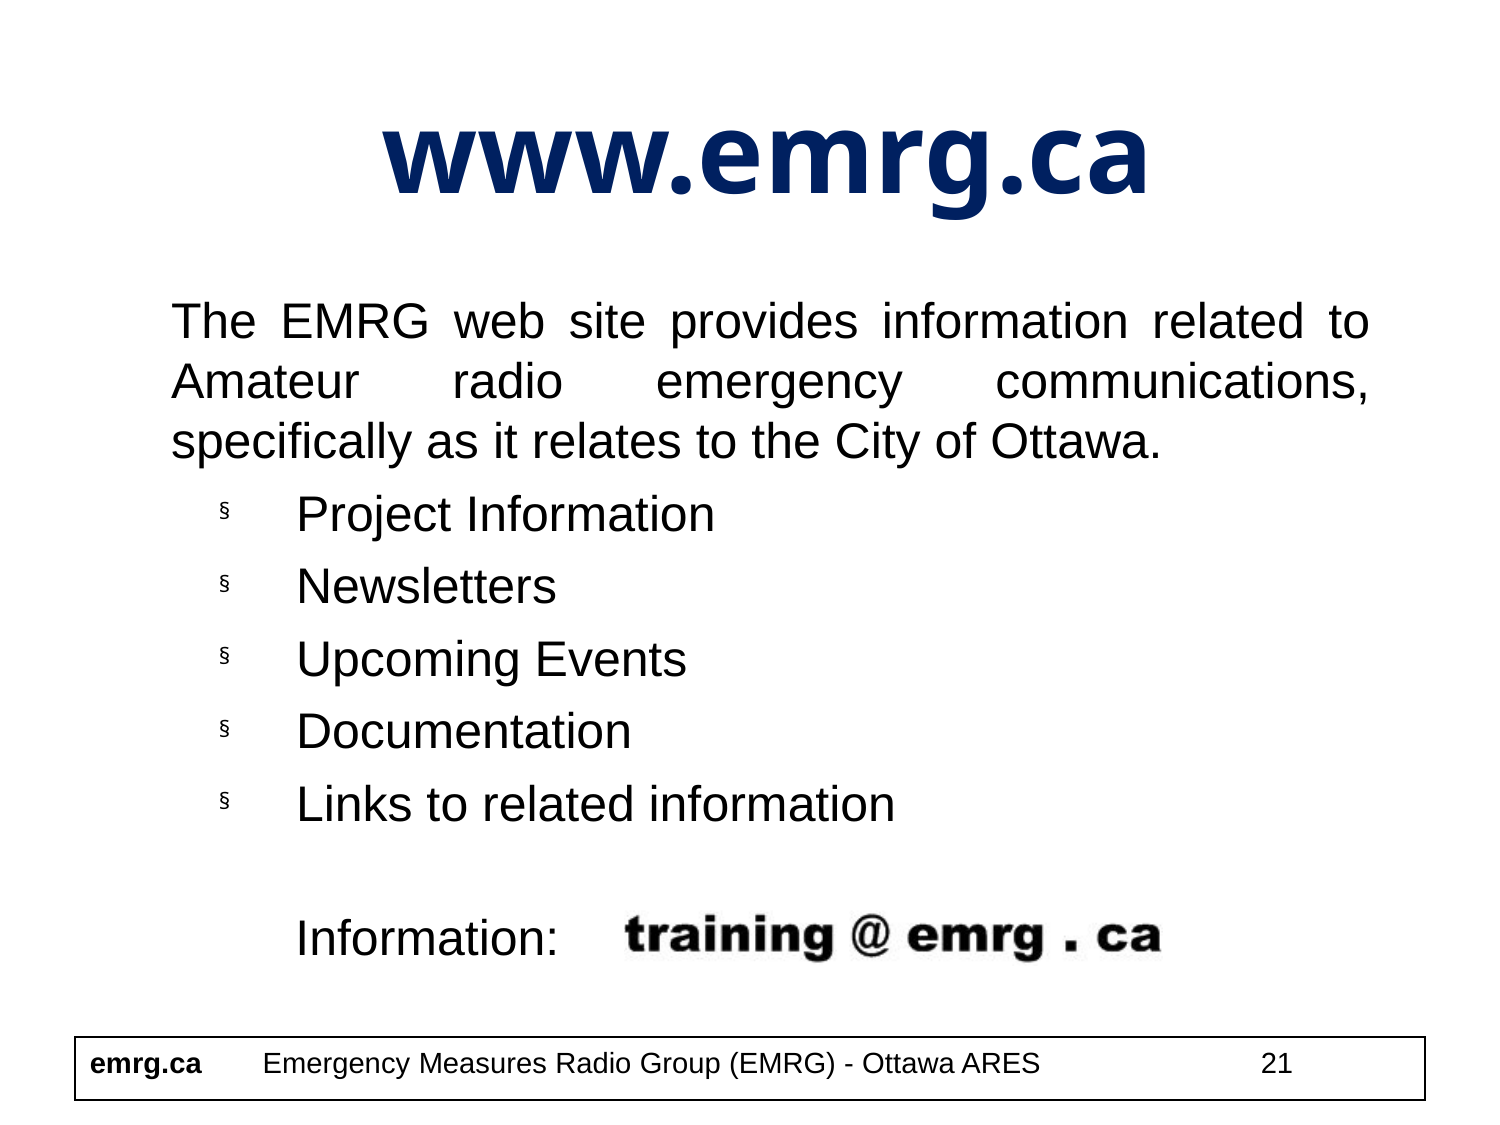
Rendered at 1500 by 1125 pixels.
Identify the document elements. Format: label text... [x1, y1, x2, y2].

text_box The EMRG web site provides information related to Amateur radio emergency communications, specifically as it relates to the City of Ottawa. Project Information Newsletters Upcoming Events Documentation Links to related information [156, 281, 1386, 839]
text_box Information: [235, 898, 648, 973]
text_box www.emrg.ca [366, 73, 1169, 224]
picture [624, 898, 1163, 966]
footer Emergency Measures Radio Group (EMRG) - Ottawa ARES [247, 1037, 1238, 1103]
slide_number <number> [1246, 1037, 1425, 1103]
